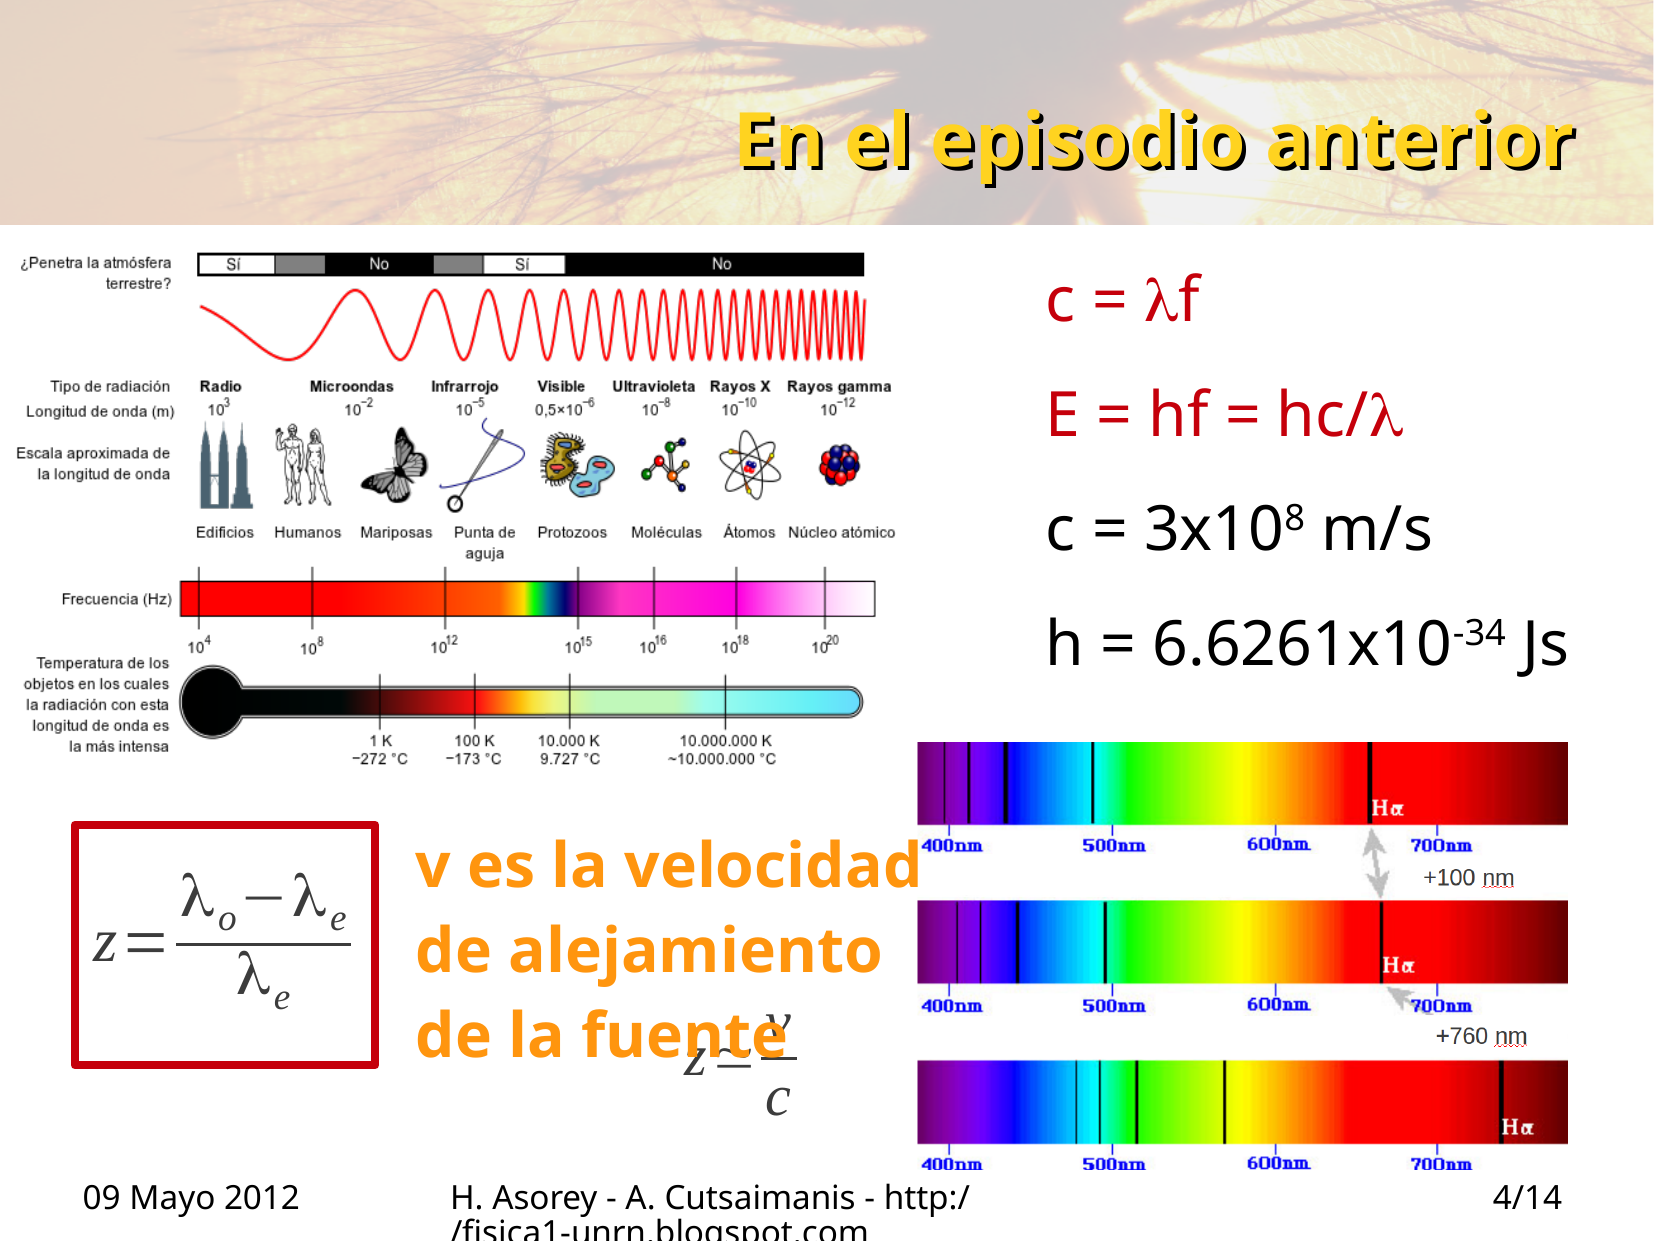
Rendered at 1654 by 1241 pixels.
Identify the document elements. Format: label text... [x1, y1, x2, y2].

title En el episodio anterior [86, 49, 1576, 226]
text_box [75, 825, 345, 1066]
chart [675, 1081, 807, 1128]
list v es la velocidad de alejamiento de la fuente [345, 821, 961, 1081]
picture [15, 239, 1576, 1172]
chart [84, 870, 345, 1018]
list c = lf E = hf = hc/l c = 3x108 m/s h = 6.6261x10-34 Js [975, 255, 1606, 694]
picture [0, 0, 1654, 225]
